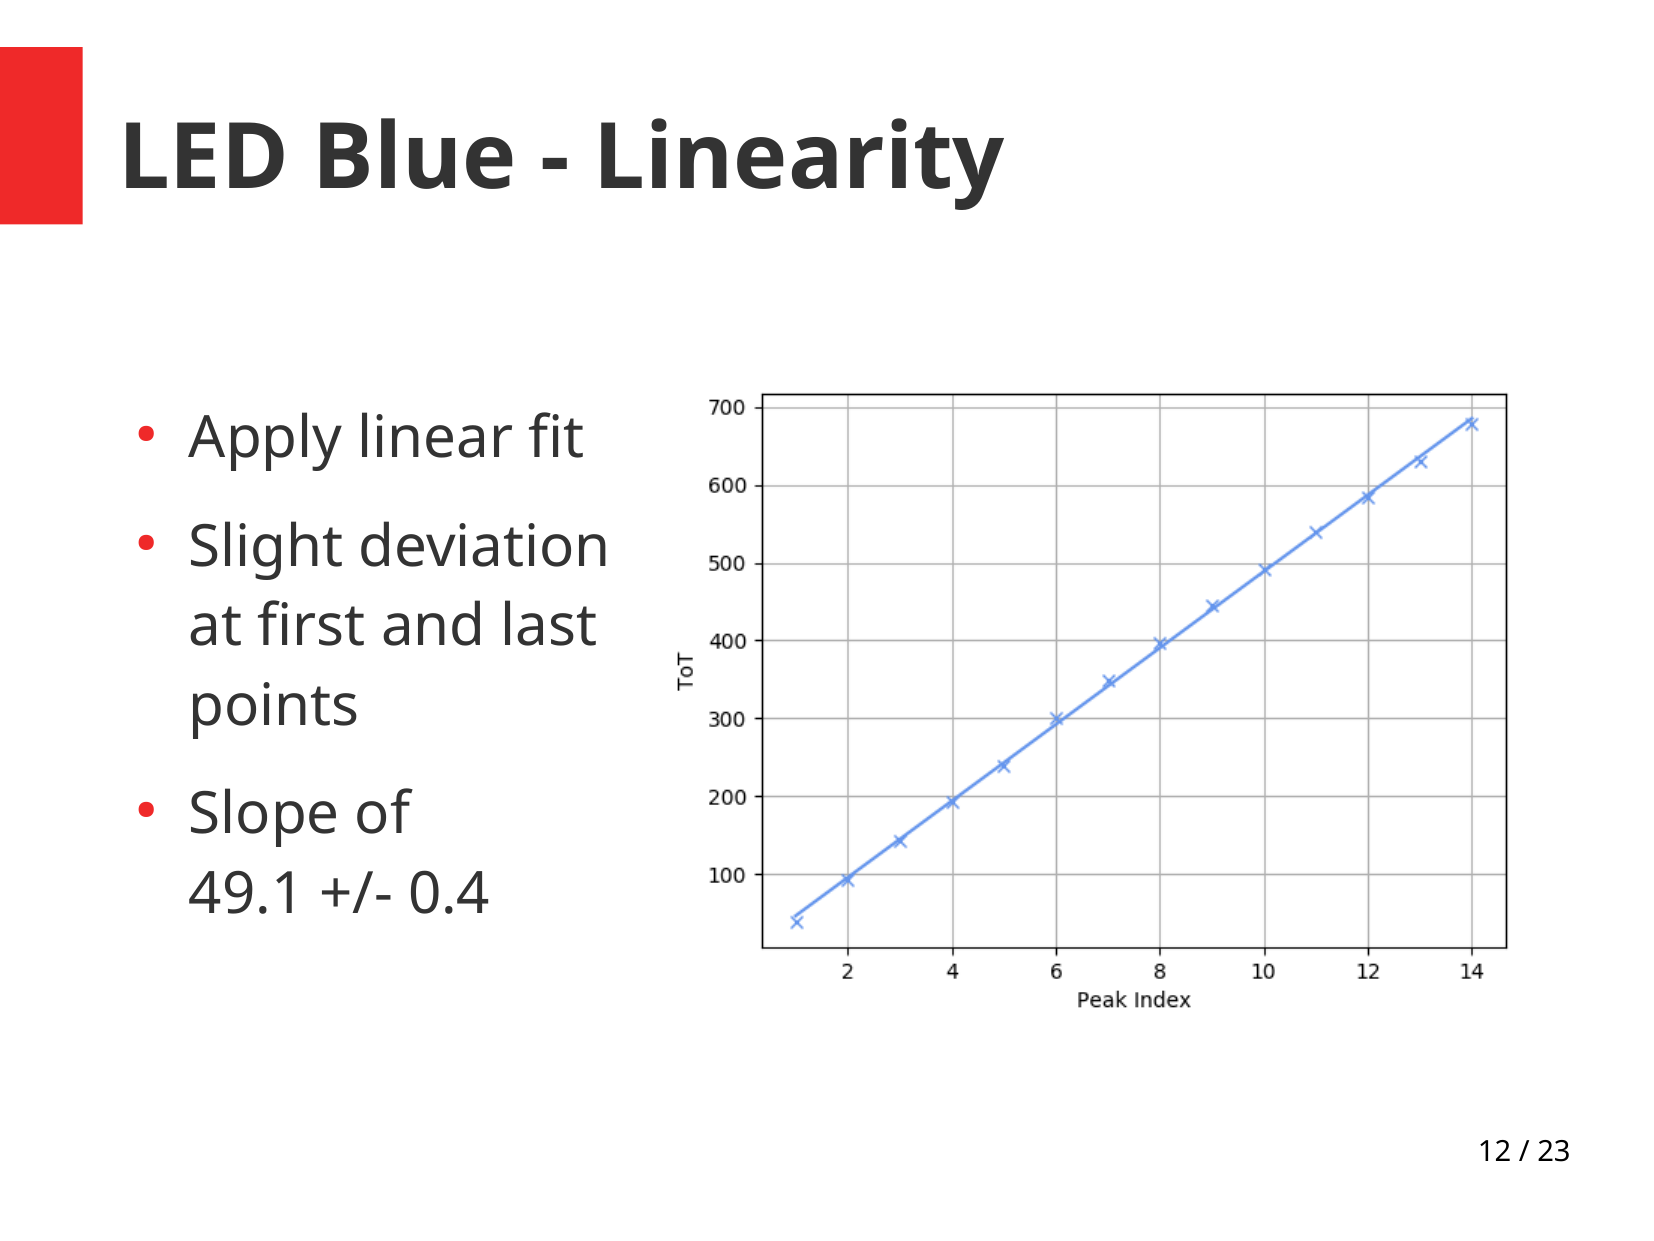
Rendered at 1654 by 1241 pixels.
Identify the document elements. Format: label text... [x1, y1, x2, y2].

list Apply linear fit Slight deviation at first and last points Slope of 49.1 +/- 0.4 [118, 395, 626, 1115]
picture [642, 307, 1602, 1027]
title LED Blue - Linearity [118, 49, 1571, 257]
